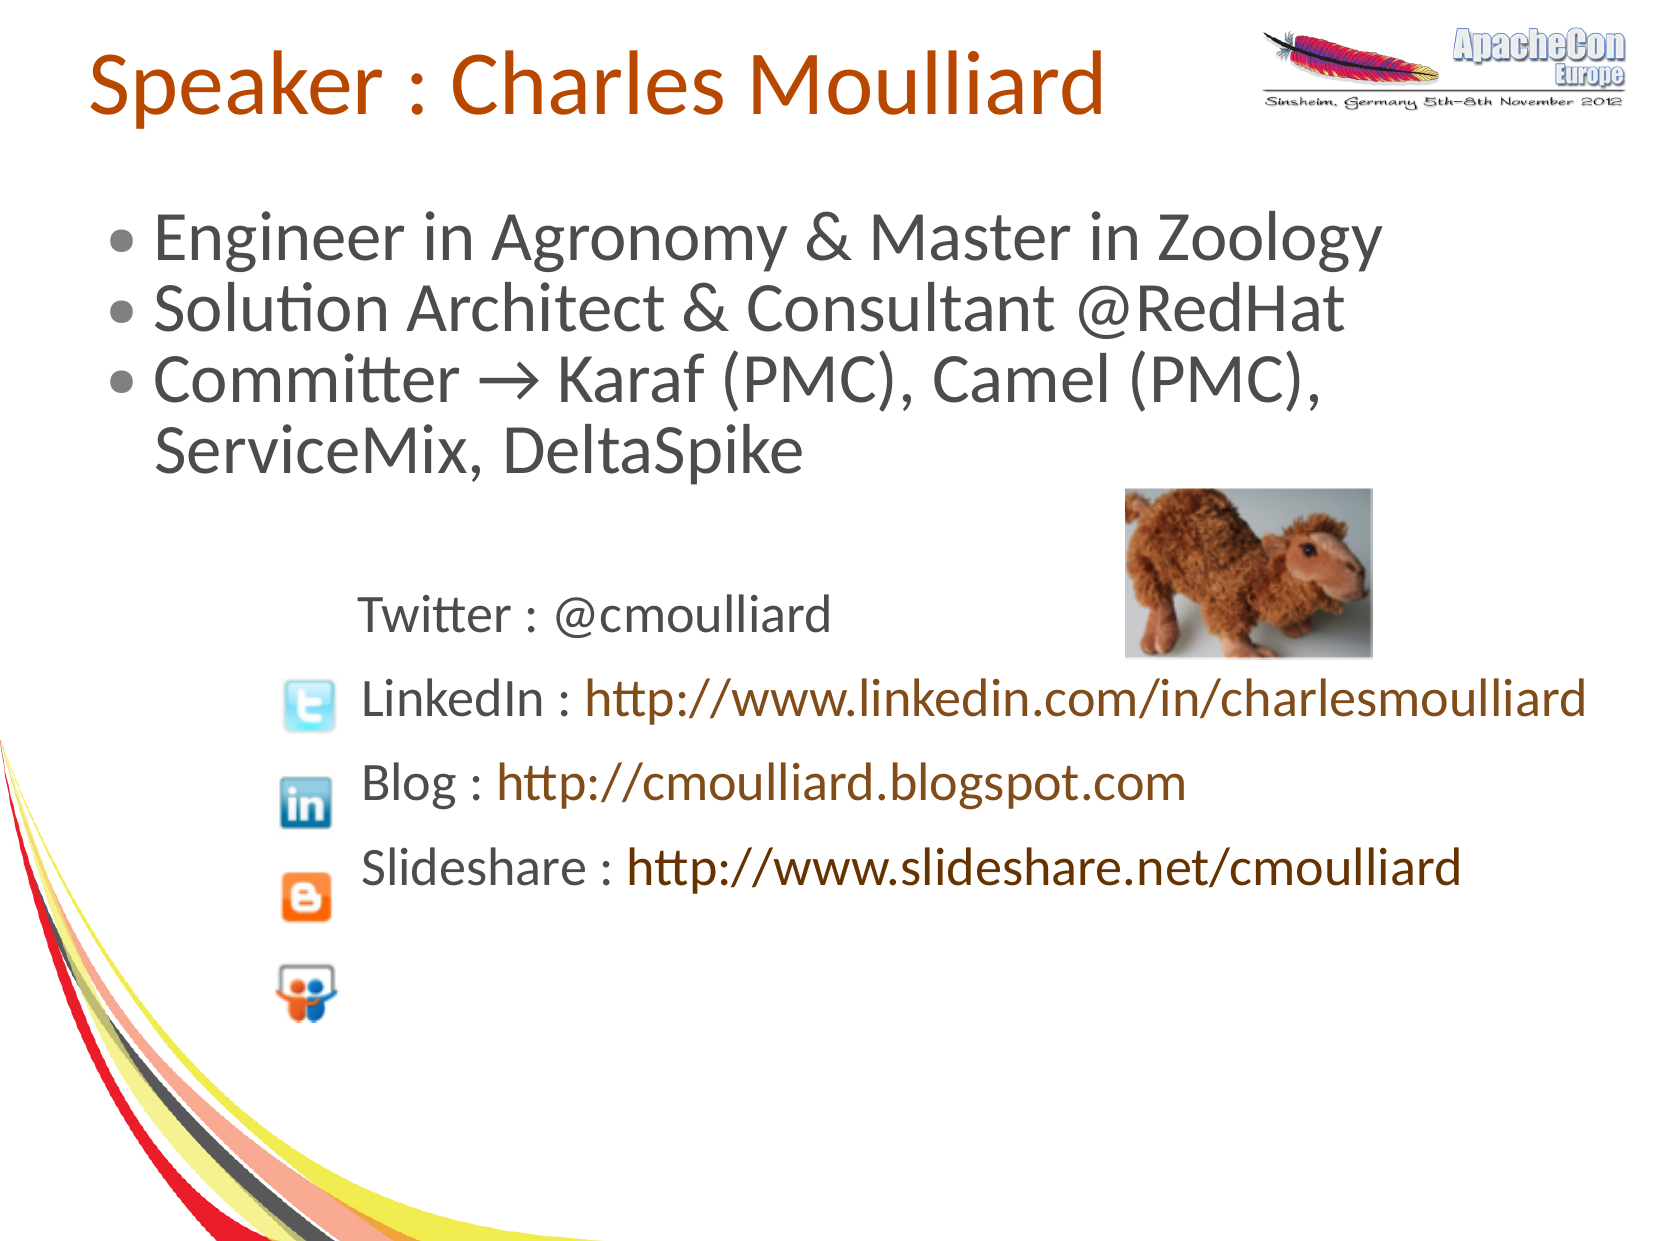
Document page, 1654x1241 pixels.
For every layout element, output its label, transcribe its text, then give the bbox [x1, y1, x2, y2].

title Speaker : Charles Moulliard [88, 35, 1447, 148]
picture [0, 0, 1654, 1241]
list Engineer in Agronomy & Master in Zoology Solution Architect & Consultant @RedHat Committer → Karaf (PMC), Camel (PMC), ServiceMix, DeltaSpike Twitter : @cmoulliard LinkedIn : http://www.linkedin.com/in/charlesmoulliard Blog : http://cmoulliard.blogspot.com Slideshare : http://www.slideshare.net/cmoulliard [88, 207, 1606, 1205]
